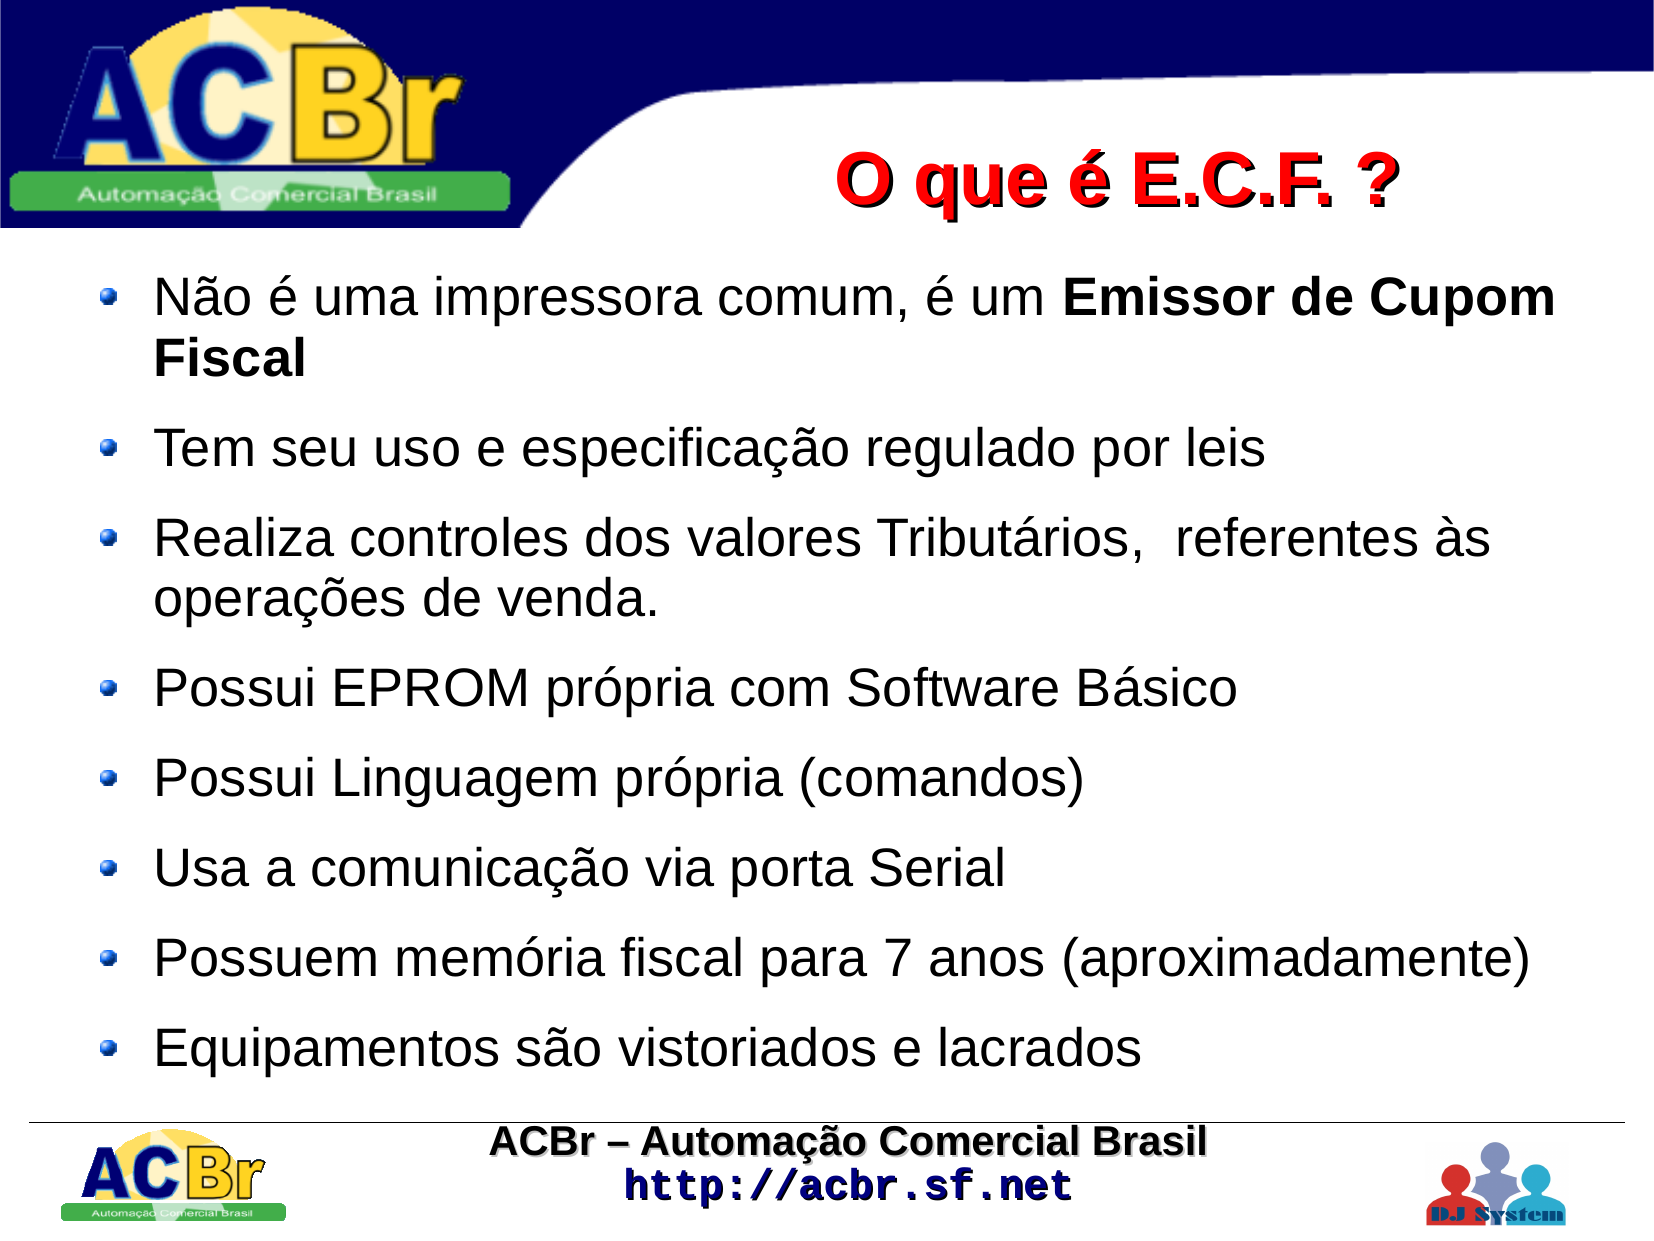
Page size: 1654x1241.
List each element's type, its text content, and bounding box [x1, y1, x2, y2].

picture [59, 1127, 287, 1224]
picture [1425, 1142, 1569, 1227]
picture [0, 0, 1654, 228]
list Não é uma impressora comum, é um Emissor de Cupom Fiscal Tem seu uso e especificação regulado por leis Realiza controles dos valores Tributários, referentes às operações de venda. Possui EPROM própria com Software Básico Possui Linguagem própria (comandos) Usa a comunicação via porta Serial Possuem memória fiscal para 7 anos (aproximadamente) Equipamentos são vistoriados e lacrados [82, 266, 1571, 1109]
title O que é E.C.F. ? [604, 94, 1631, 263]
